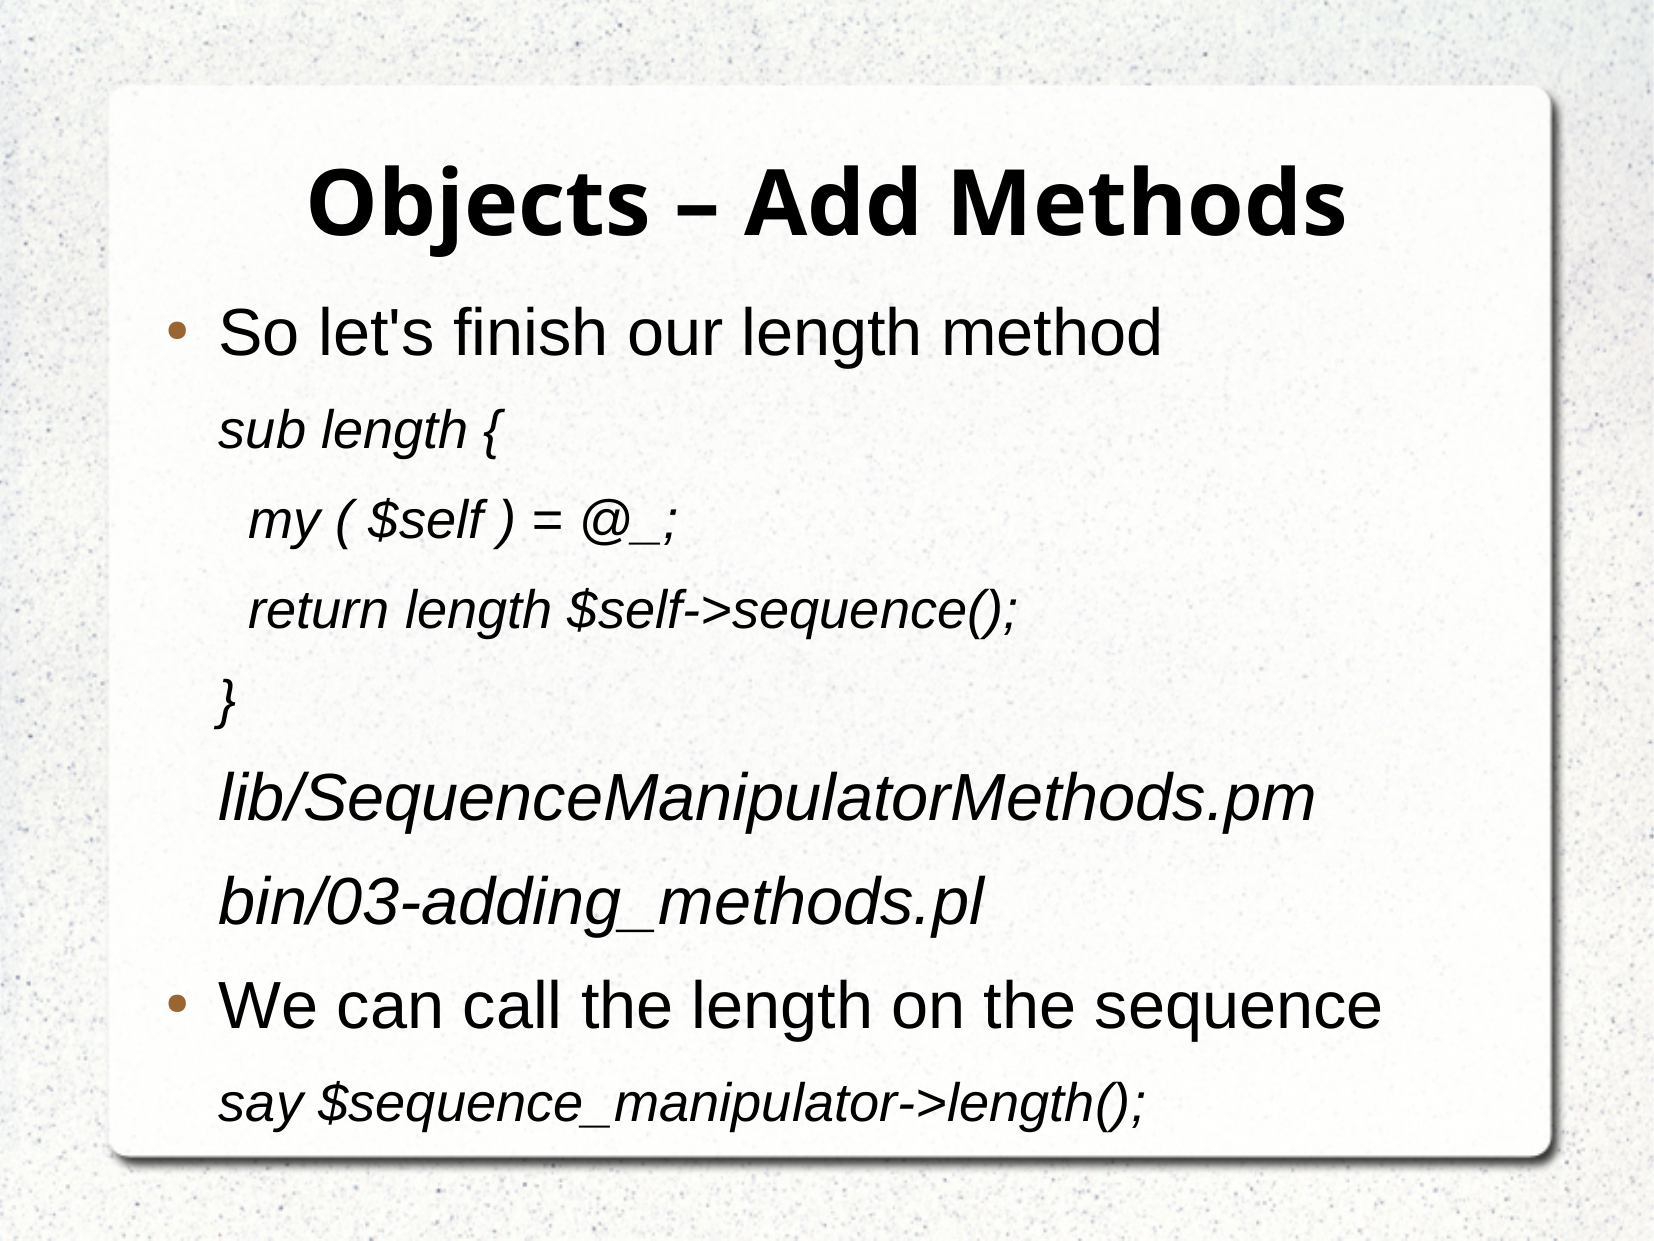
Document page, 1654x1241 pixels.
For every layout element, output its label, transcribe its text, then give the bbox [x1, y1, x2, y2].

picture [0, 0, 1654, 1241]
list So let's finish our length method sub length { my ( $self ) = @_; return length $self->sequence(); } lib/SequenceManipulatorMethods.pm bin/03-adding_methods.pl We can call the length on the sequence say $sequence_manipulator->length(); [147, 295, 1506, 1133]
title Objects – Add Methods [118, 96, 1536, 304]
